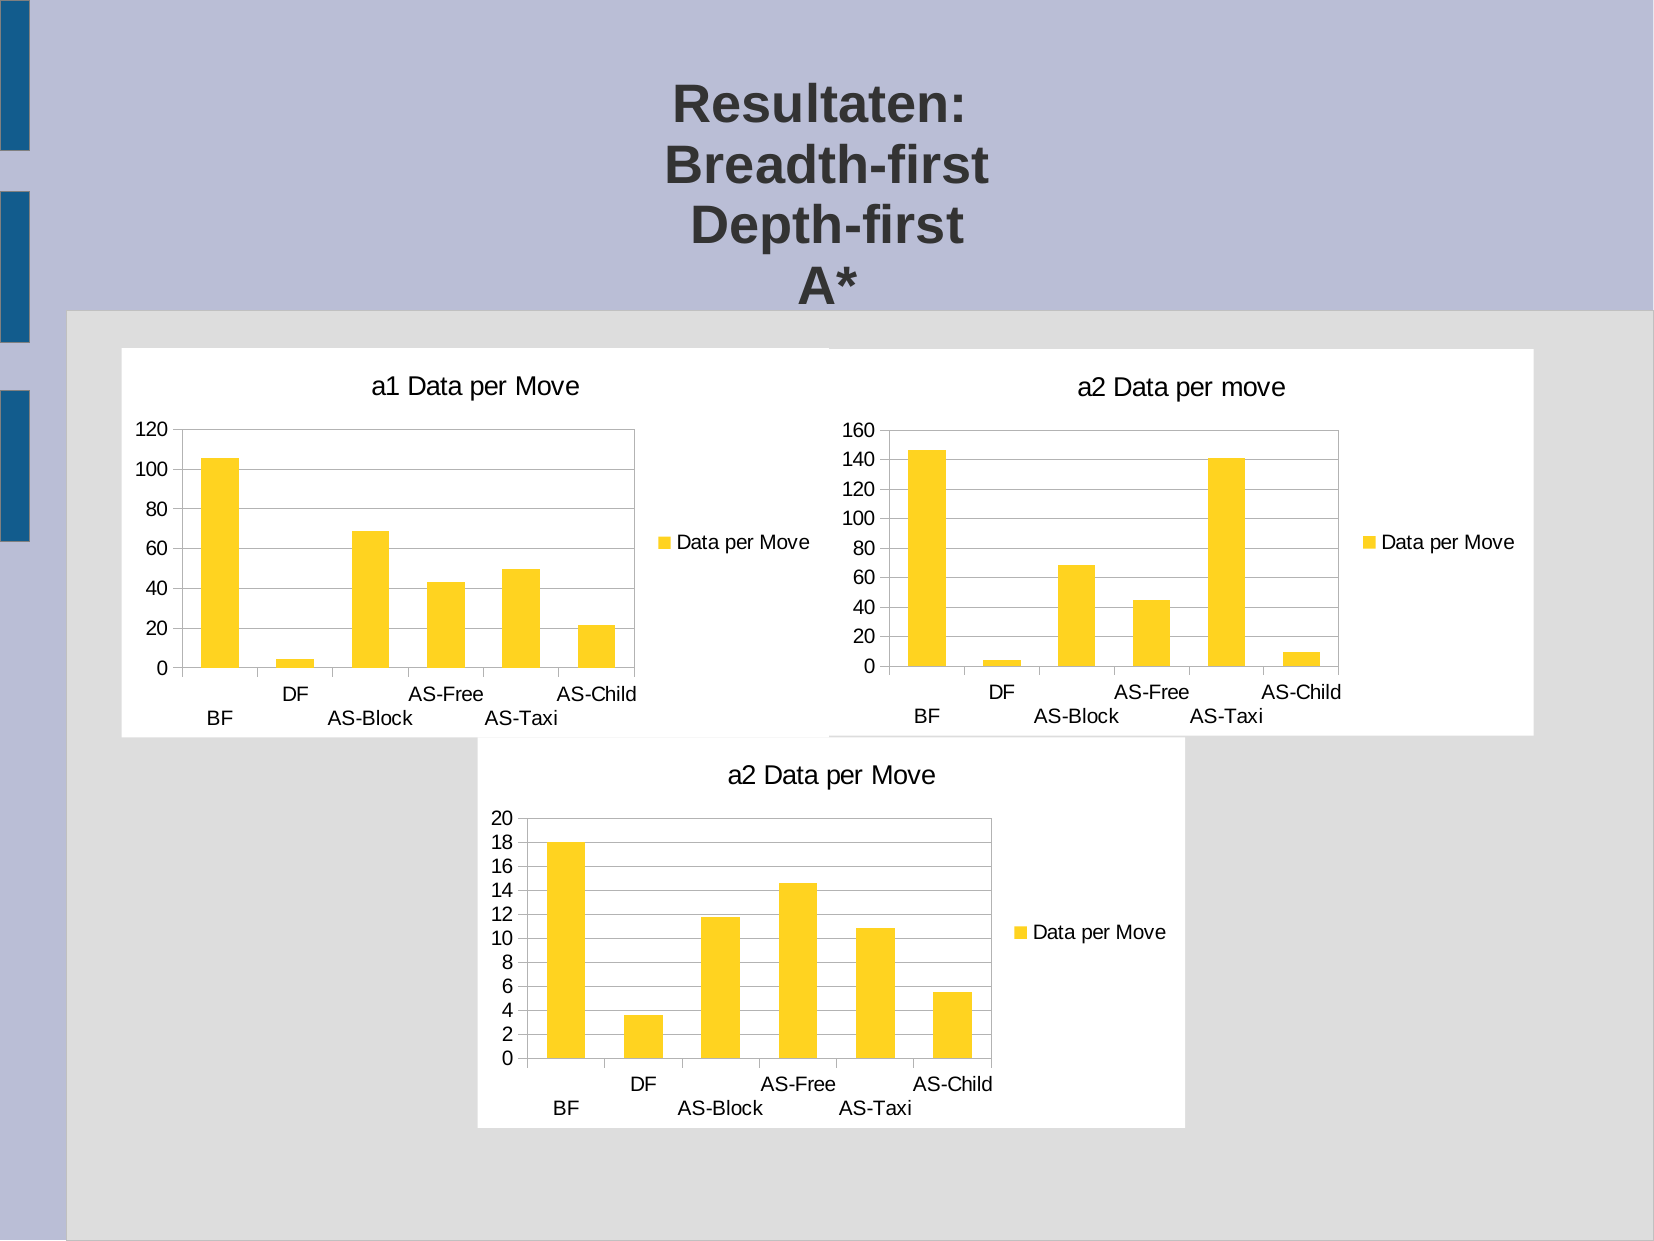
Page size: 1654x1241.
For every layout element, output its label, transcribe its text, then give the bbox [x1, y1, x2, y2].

chart [121, 348, 1534, 1128]
title Resultaten: Breadth-first Depth-first A* [121, 70, 1534, 319]
